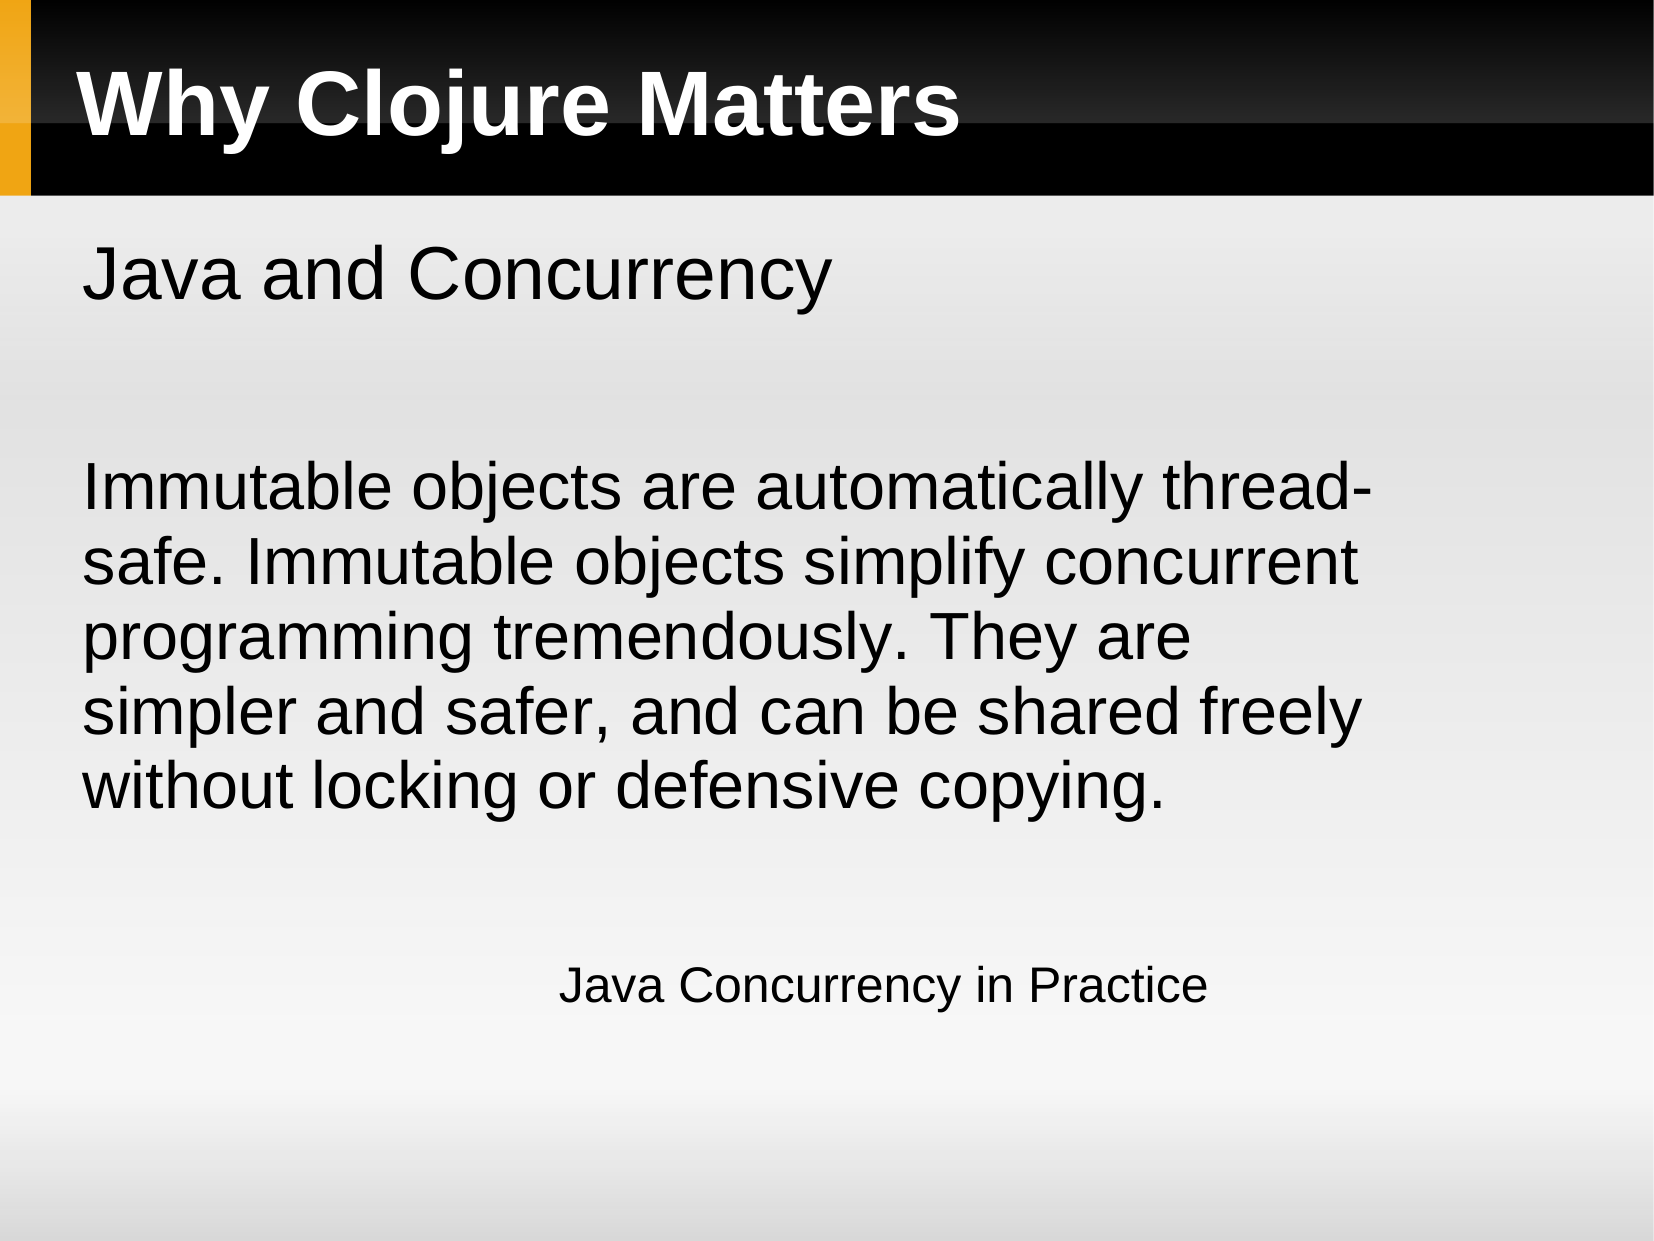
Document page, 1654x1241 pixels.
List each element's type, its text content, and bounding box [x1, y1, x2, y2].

title Why Clojure Matters [76, 0, 1565, 208]
picture [0, 0, 1654, 1241]
list Java and Concurrency Immutable objects are automatically thread-safe. Immutable objects simplify concurrent programming tremendously. They are simpler and safer, and can be shared freely without locking or defensive copying. Java Concurrency in Practice [82, 231, 1388, 1036]
